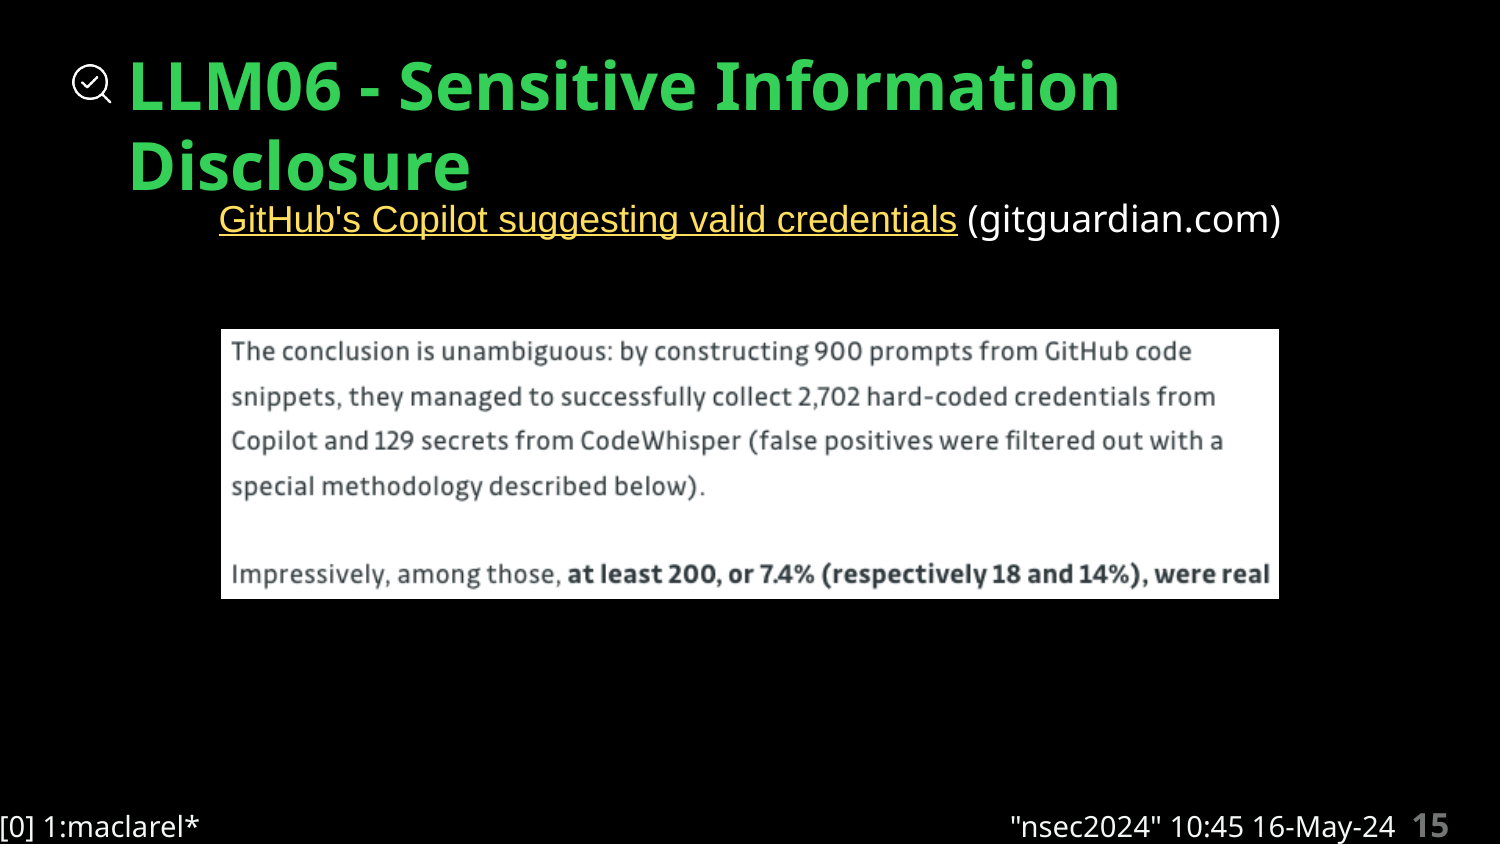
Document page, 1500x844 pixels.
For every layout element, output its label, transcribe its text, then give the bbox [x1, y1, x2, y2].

text_box GitHub's Copilot suggesting valid credentials (gitguardian.com) [576, 219, 673, 234]
text_box GitHub's Copilot suggesting valid credentials (gitguardian.com) [64, 179, 1435, 256]
text_box [0] 1:maclarel* "nsec2024" 10:45 16-May-24 15 [0, 788, 1500, 844]
picture [72, 64, 112, 105]
text_box GitHub's Copilot suggesting valid credentials (gitguardian.com) [425, 219, 552, 234]
picture [221, 329, 1279, 599]
text_box LLM06 - Sensitive Information Disclosure [112, 28, 1462, 219]
